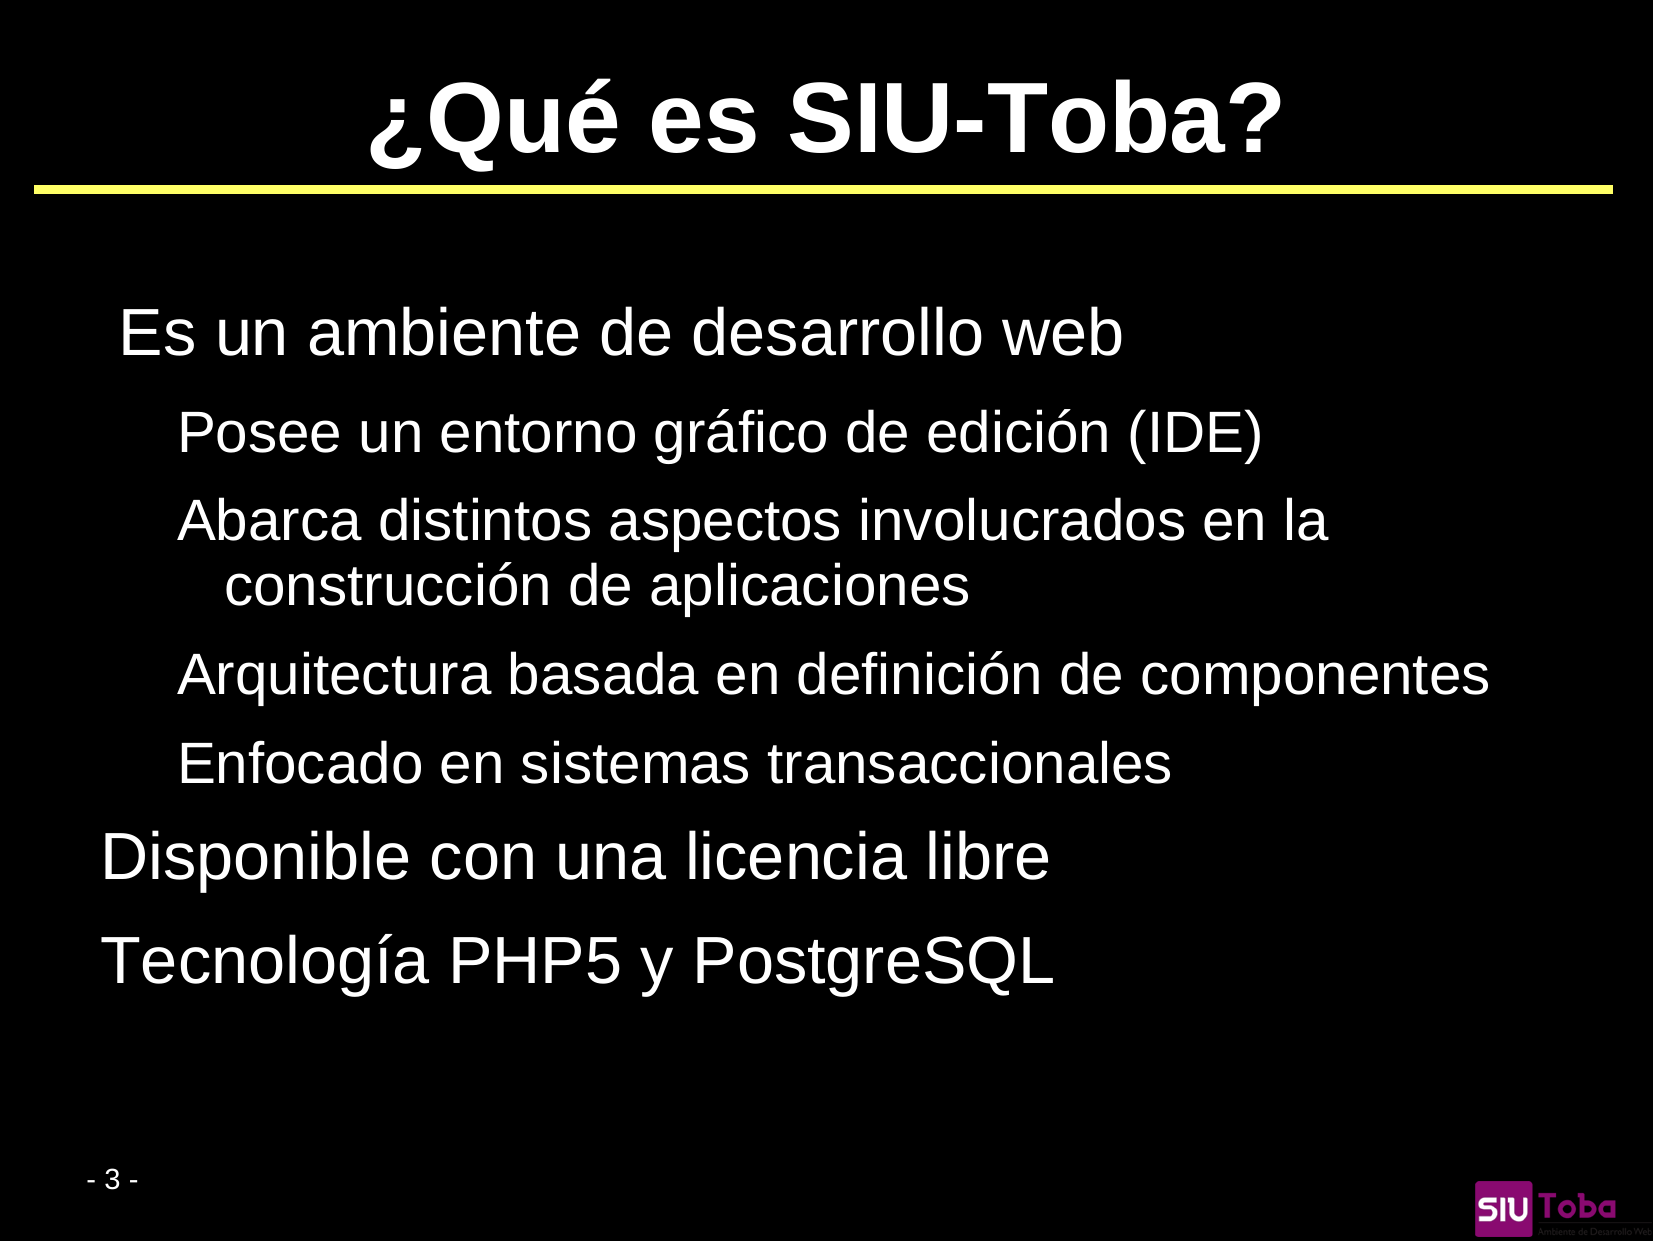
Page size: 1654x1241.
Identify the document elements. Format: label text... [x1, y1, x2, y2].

list Es un ambiente de desarrollo web Posee un entorno gráfico de edición (IDE) Abarca distintos aspectos involucrados en la construcción de aplicaciones Arquitectura basada en definición de componentes Enfocado en sistemas transaccionales Disponible con una licencia libre Tecnología PHP5 y PostgreSQL [82, 295, 1565, 1095]
title ¿Qué es SIU-Toba? [58, 47, 1594, 188]
picture [1475, 1181, 1652, 1237]
